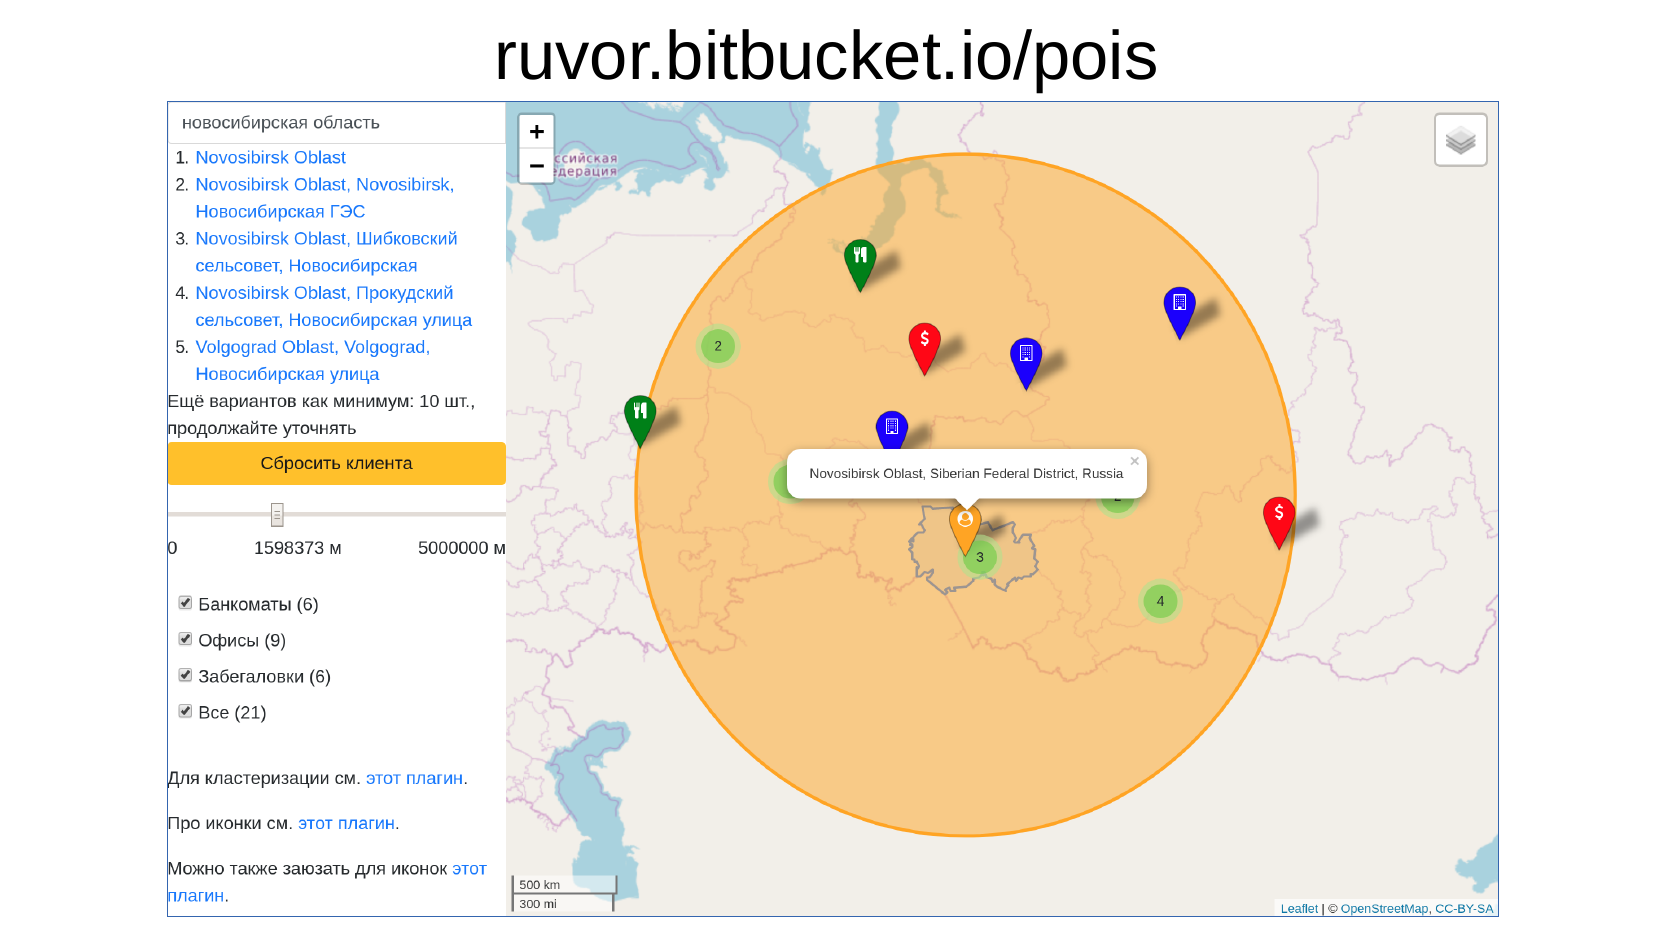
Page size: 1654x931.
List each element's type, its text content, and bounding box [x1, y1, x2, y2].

title ruvor.bitbucket.io/pois [82, 0, 1571, 134]
picture [167, 101, 1499, 917]
